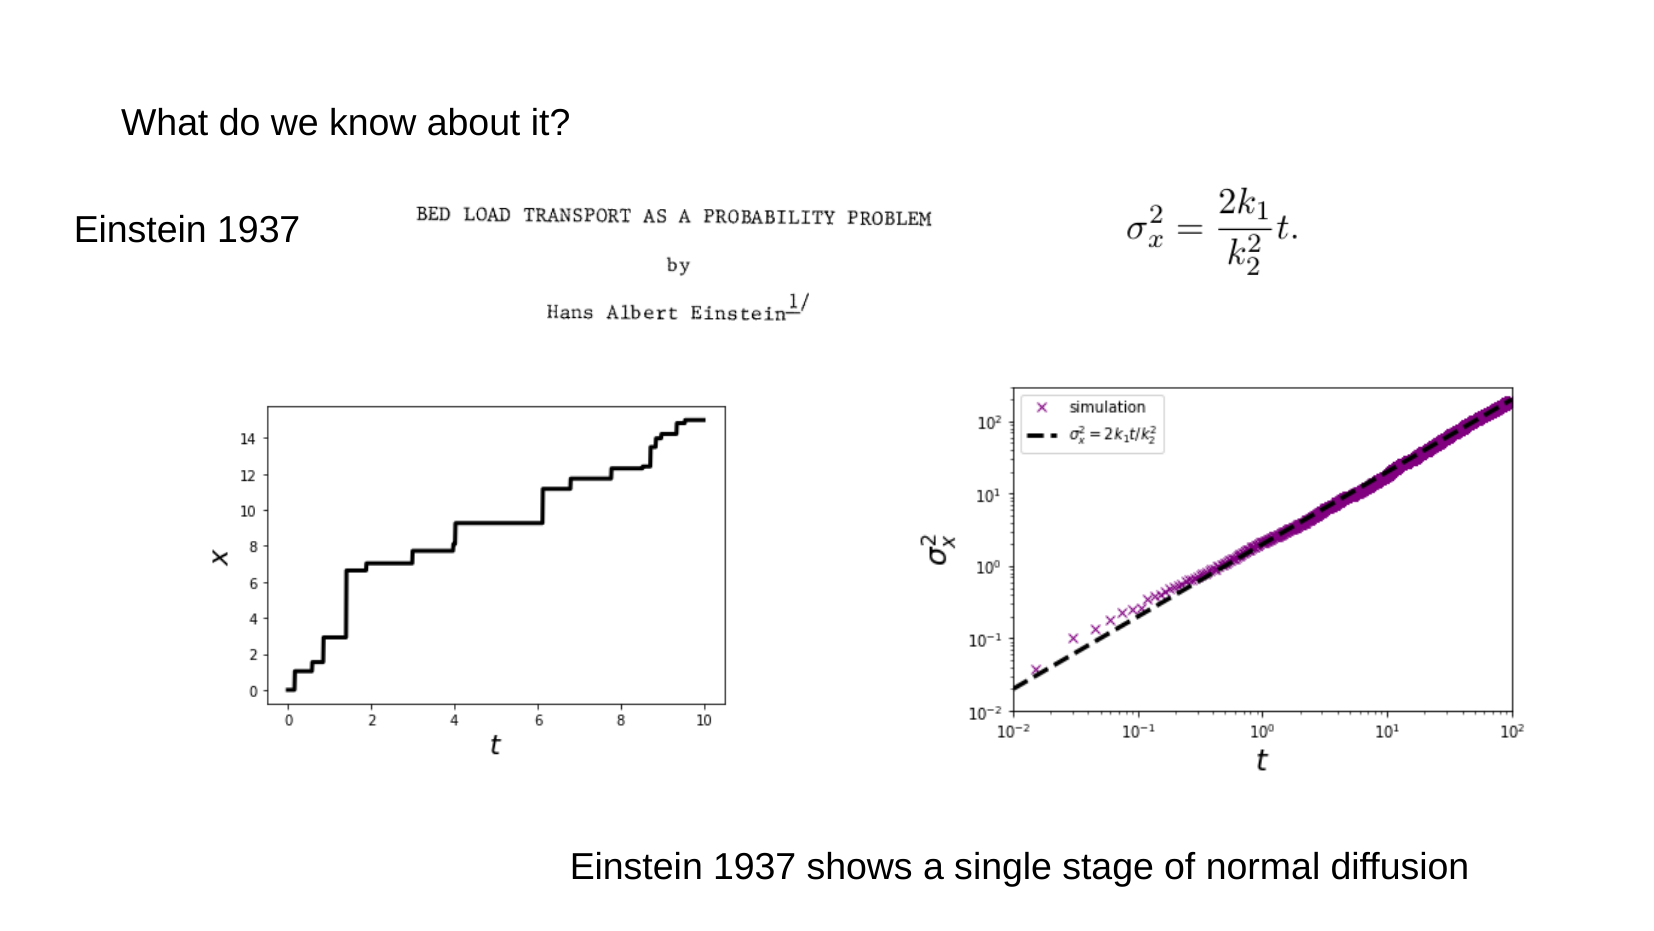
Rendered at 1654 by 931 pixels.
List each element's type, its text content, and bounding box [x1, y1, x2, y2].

text_box What do we know about it? [106, 94, 596, 152]
picture [1110, 153, 1312, 296]
picture [909, 377, 1536, 788]
text_box Einstein 1937 shows a single stage of normal diffusion [555, 838, 1485, 896]
text_box Einstein 1937 [59, 200, 316, 258]
picture [366, 200, 957, 331]
picture [199, 398, 733, 768]
